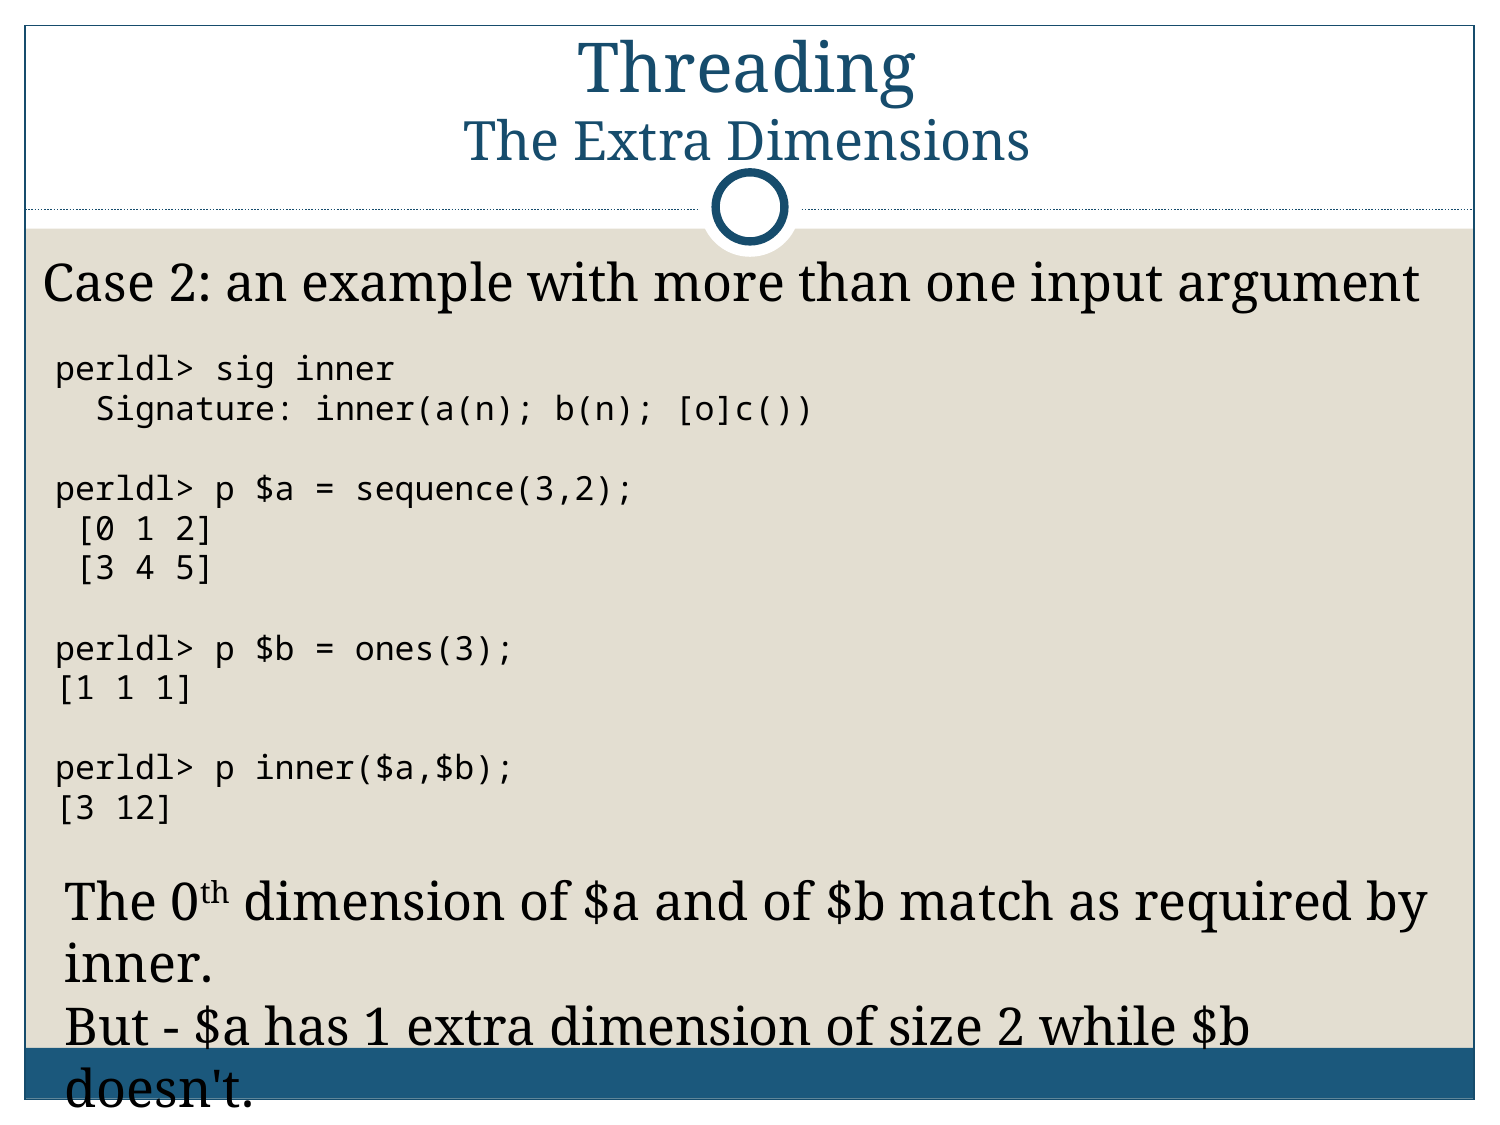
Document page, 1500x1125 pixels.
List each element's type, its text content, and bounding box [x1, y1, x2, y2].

title Threading The Extra Dimensions [47, 16, 1448, 179]
text_box The 0th dimension of $a and of $b match as required by inner. But - $a has 1 extra dimension of size 2 while $b doesn't. [50, 860, 1471, 1001]
text_box Case 2: an example with more than one input argument [27, 242, 1448, 320]
text_box perldl> sig inner Signature: inner(a(n); b(n); [o]c()) perldl> p $a = sequence(3,2); [0 1 2] [3 4 5] perldl> p $b = ones(3); [1 1 1] perldl> p inner($a,$b); [3 12] [40, 339, 897, 834]
